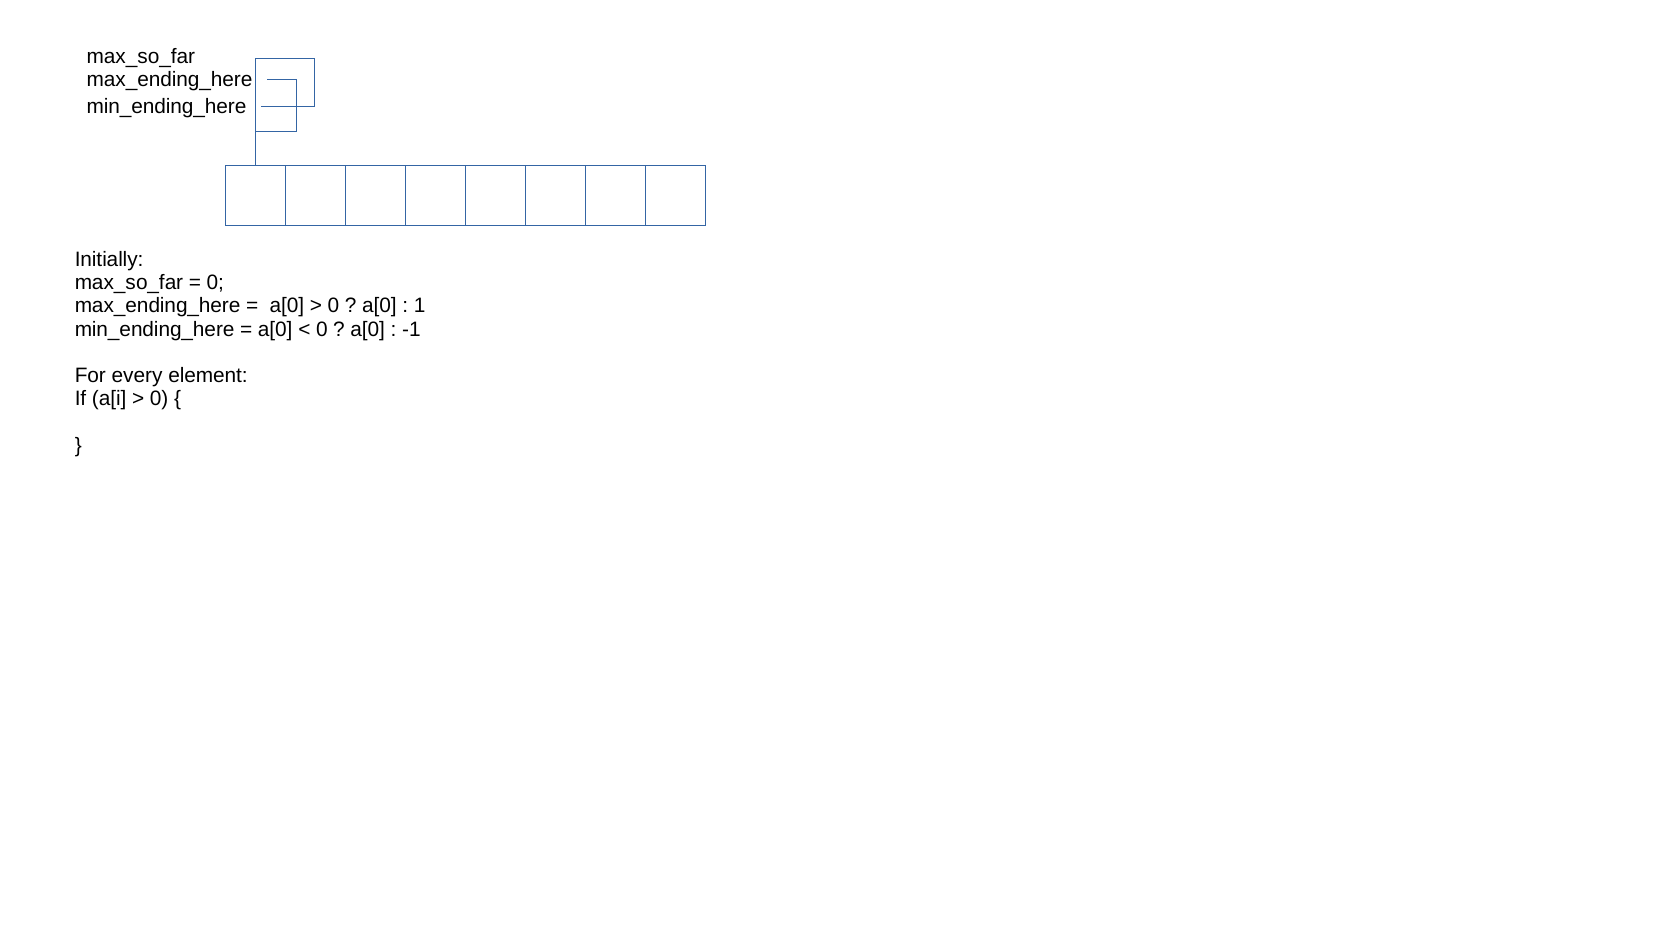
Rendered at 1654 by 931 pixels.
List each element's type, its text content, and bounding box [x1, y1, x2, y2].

text_box max_ending_here [71, 60, 255, 87]
text_box min_ending_here [71, 87, 255, 126]
text_box max_so_far [71, 36, 211, 60]
text_box [225, 165, 706, 226]
text_box Initially: max_so_far = 0; max_ending_here = a[0] > 0 ? a[0] : 1 min_ending_here = a[0] < 0 ? a[0] : -1 For every element: If (a[i] > 0) { } [60, 240, 441, 465]
text_box max_ending_here [256, 60, 268, 99]
